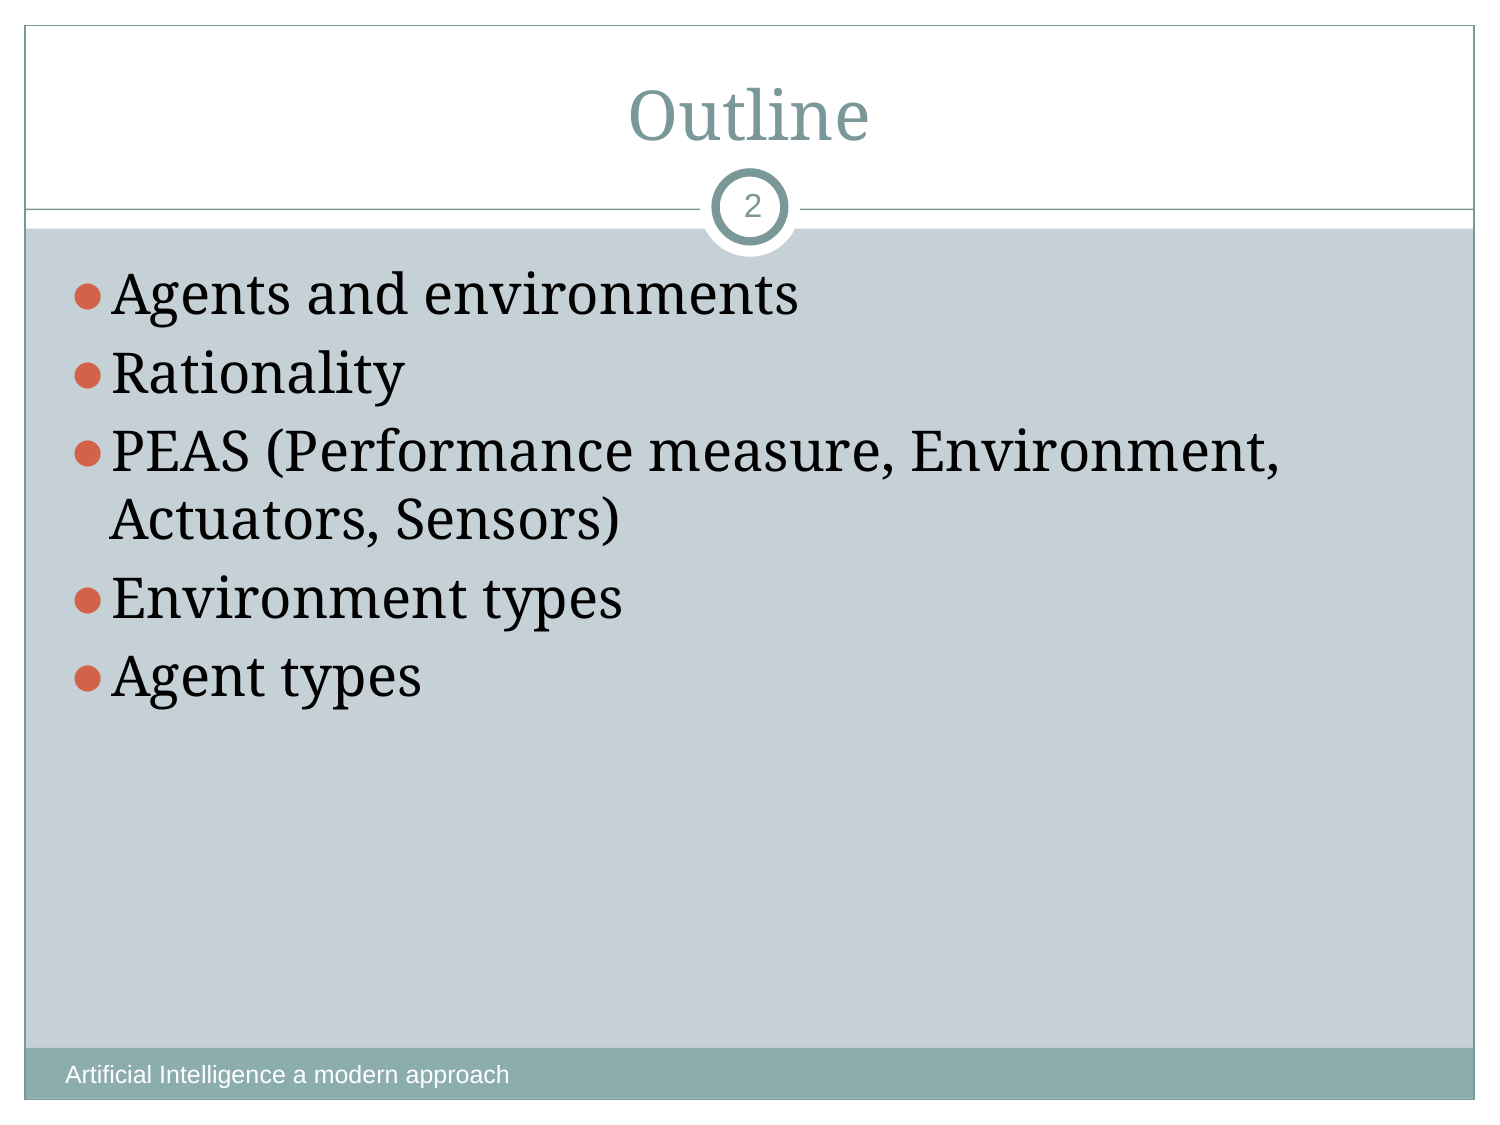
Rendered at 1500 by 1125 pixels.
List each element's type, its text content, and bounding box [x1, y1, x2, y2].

list Agents and environments Rationality PEAS (Performance measure, Environment, Actuators, Sensors) Environment types Agent types [49, 250, 1445, 1001]
text_box <number> [715, 168, 791, 241]
text_box Artificial Intelligence a modern approach [49, 1051, 638, 1112]
title Outline [49, 37, 1450, 162]
